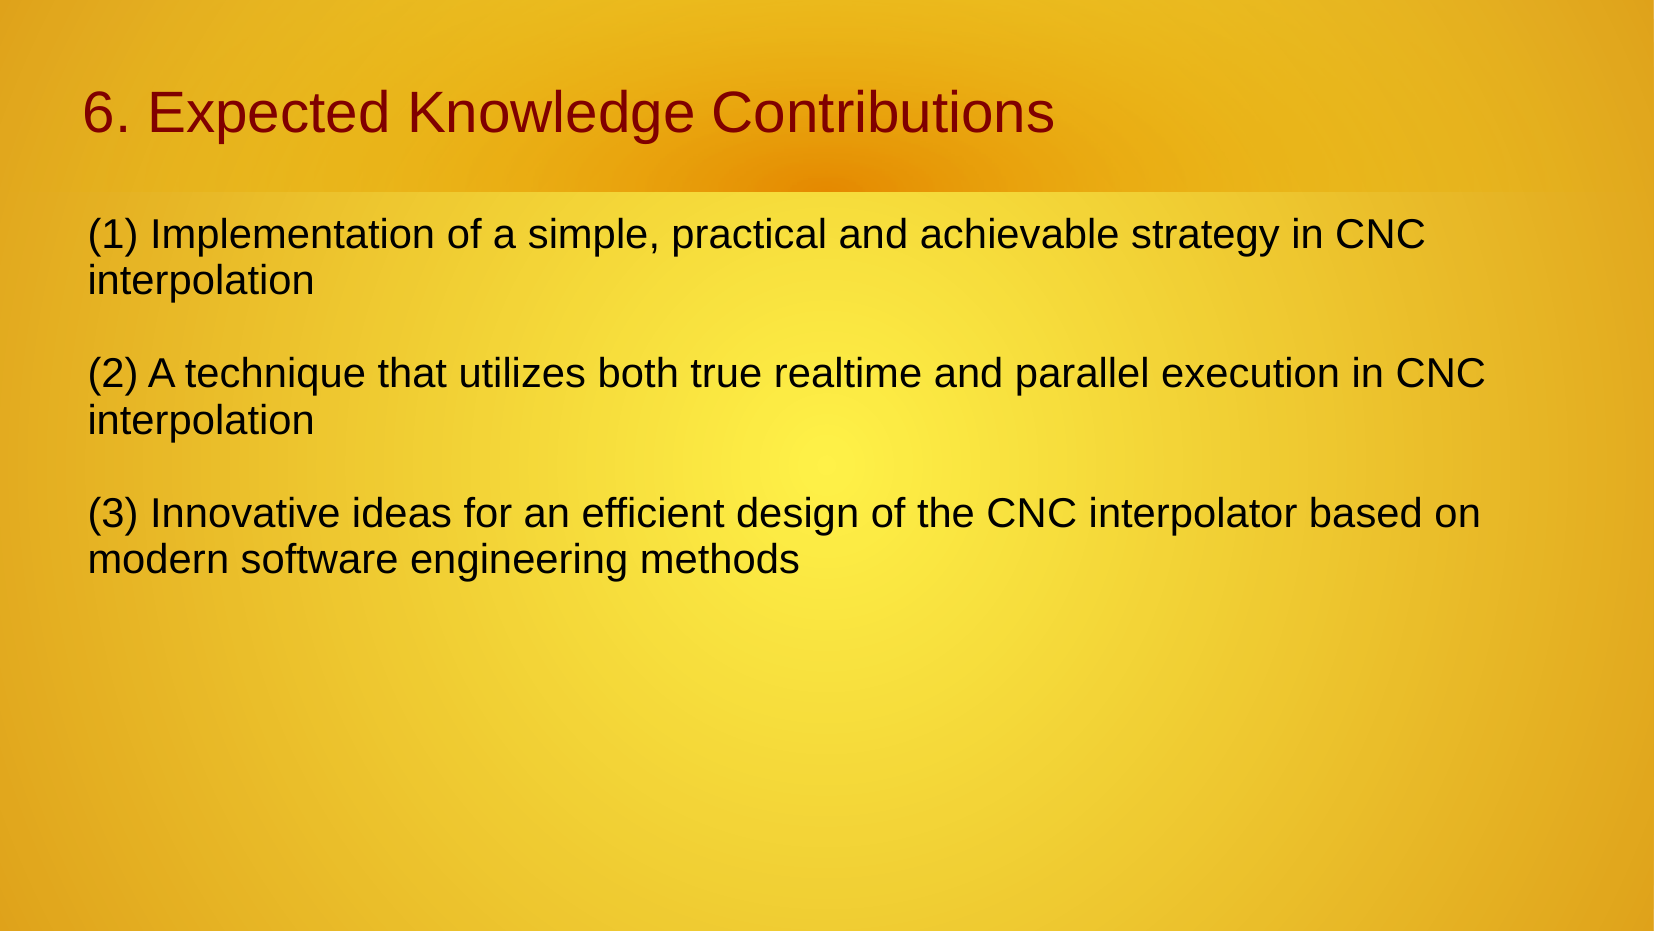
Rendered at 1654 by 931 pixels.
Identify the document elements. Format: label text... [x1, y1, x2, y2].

title 6. Expected Knowledge Contributions [82, 35, 1571, 189]
text_box (1) Implementation of a simple, practical and achievable strategy in CNC interpolation (2) A technique that utilizes both true realtime and parallel execution in CNC interpolation (3) Innovative ideas for an efficient design of the CNC interpolator based on modern software engineering methods [72, 203, 1562, 888]
